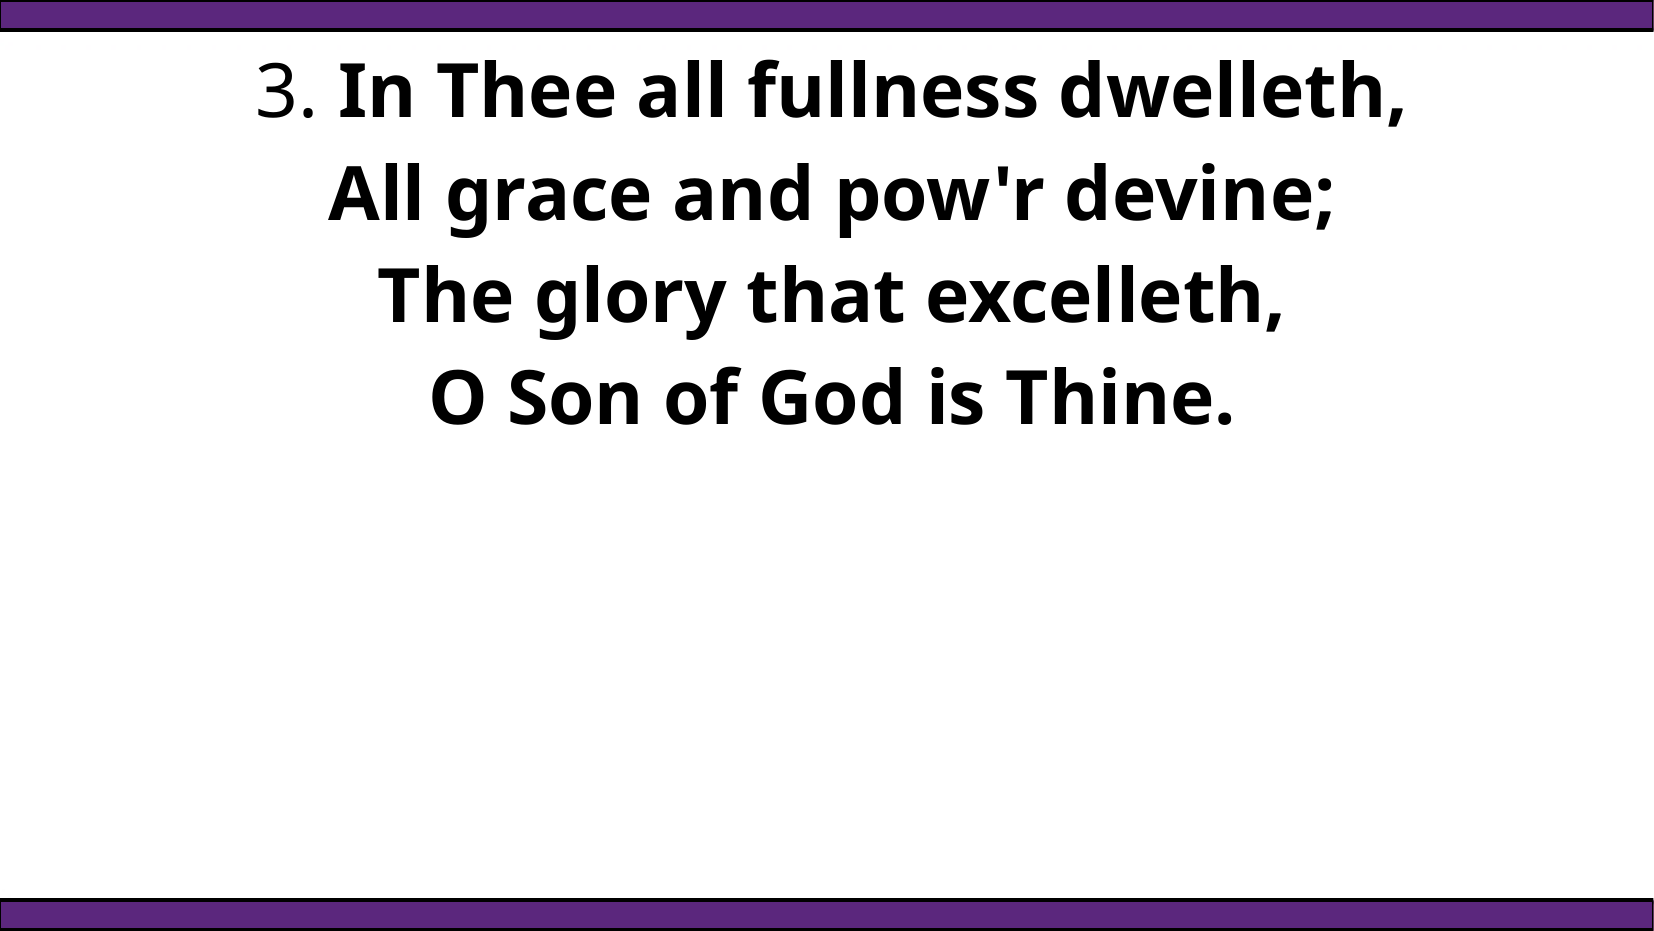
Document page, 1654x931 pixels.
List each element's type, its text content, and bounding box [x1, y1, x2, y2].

text_box 3. In Thee all fullness dwelleth, All grace and pow'r devine; The glory that excelleth, O Son of God is Thine. [60, 30, 1606, 445]
picture [0, 31, 1654, 900]
text_box [0, 0, 1654, 31]
text_box [0, 900, 1654, 931]
